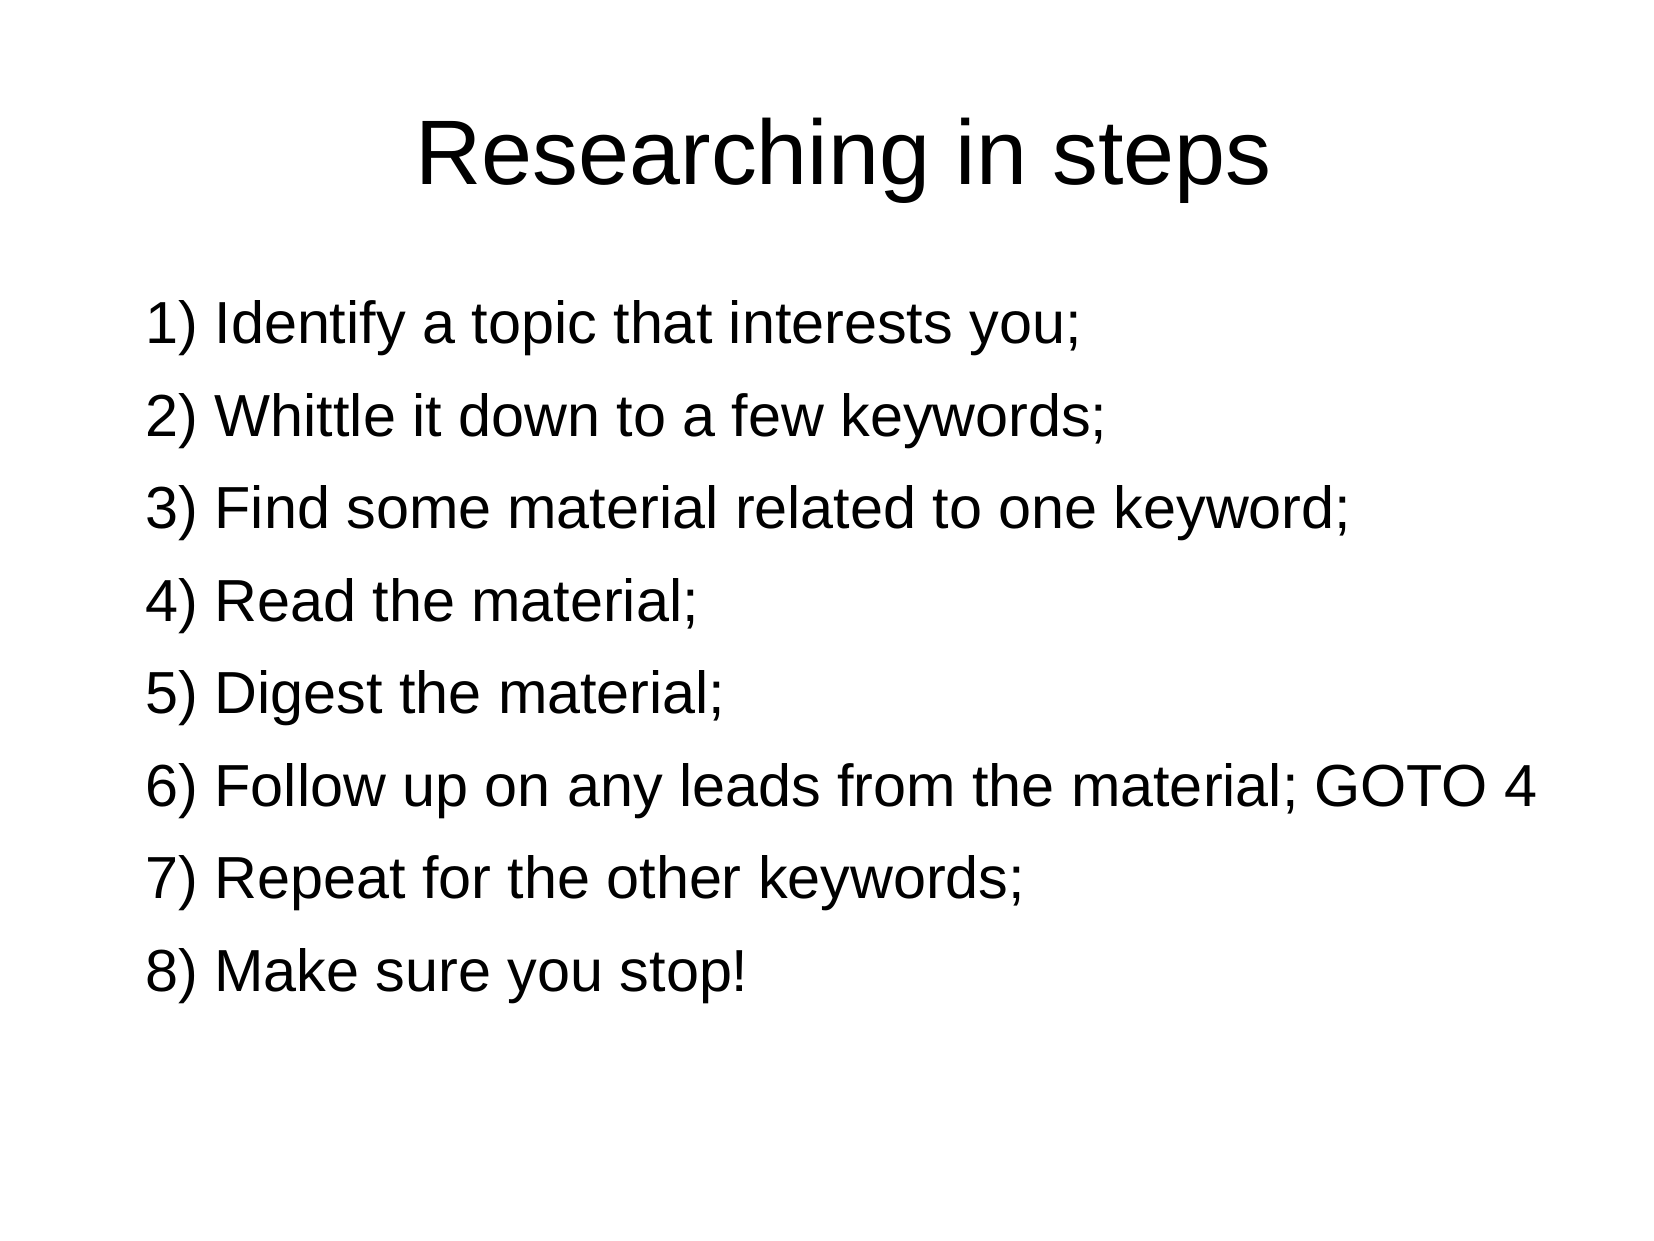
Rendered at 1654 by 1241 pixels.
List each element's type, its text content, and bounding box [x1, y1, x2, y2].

title Researching in steps [82, 49, 1571, 257]
list 1) Identify a topic that interests you; 2) Whittle it down to a few keywords; 3) Find some material related to one keyword; 4) Read the material; 5) Digest the material; 6) Follow up on any leads from the material; GOTO 4 7) Repeat for the other keywords; 8) Make sure you stop! [82, 290, 1571, 1010]
